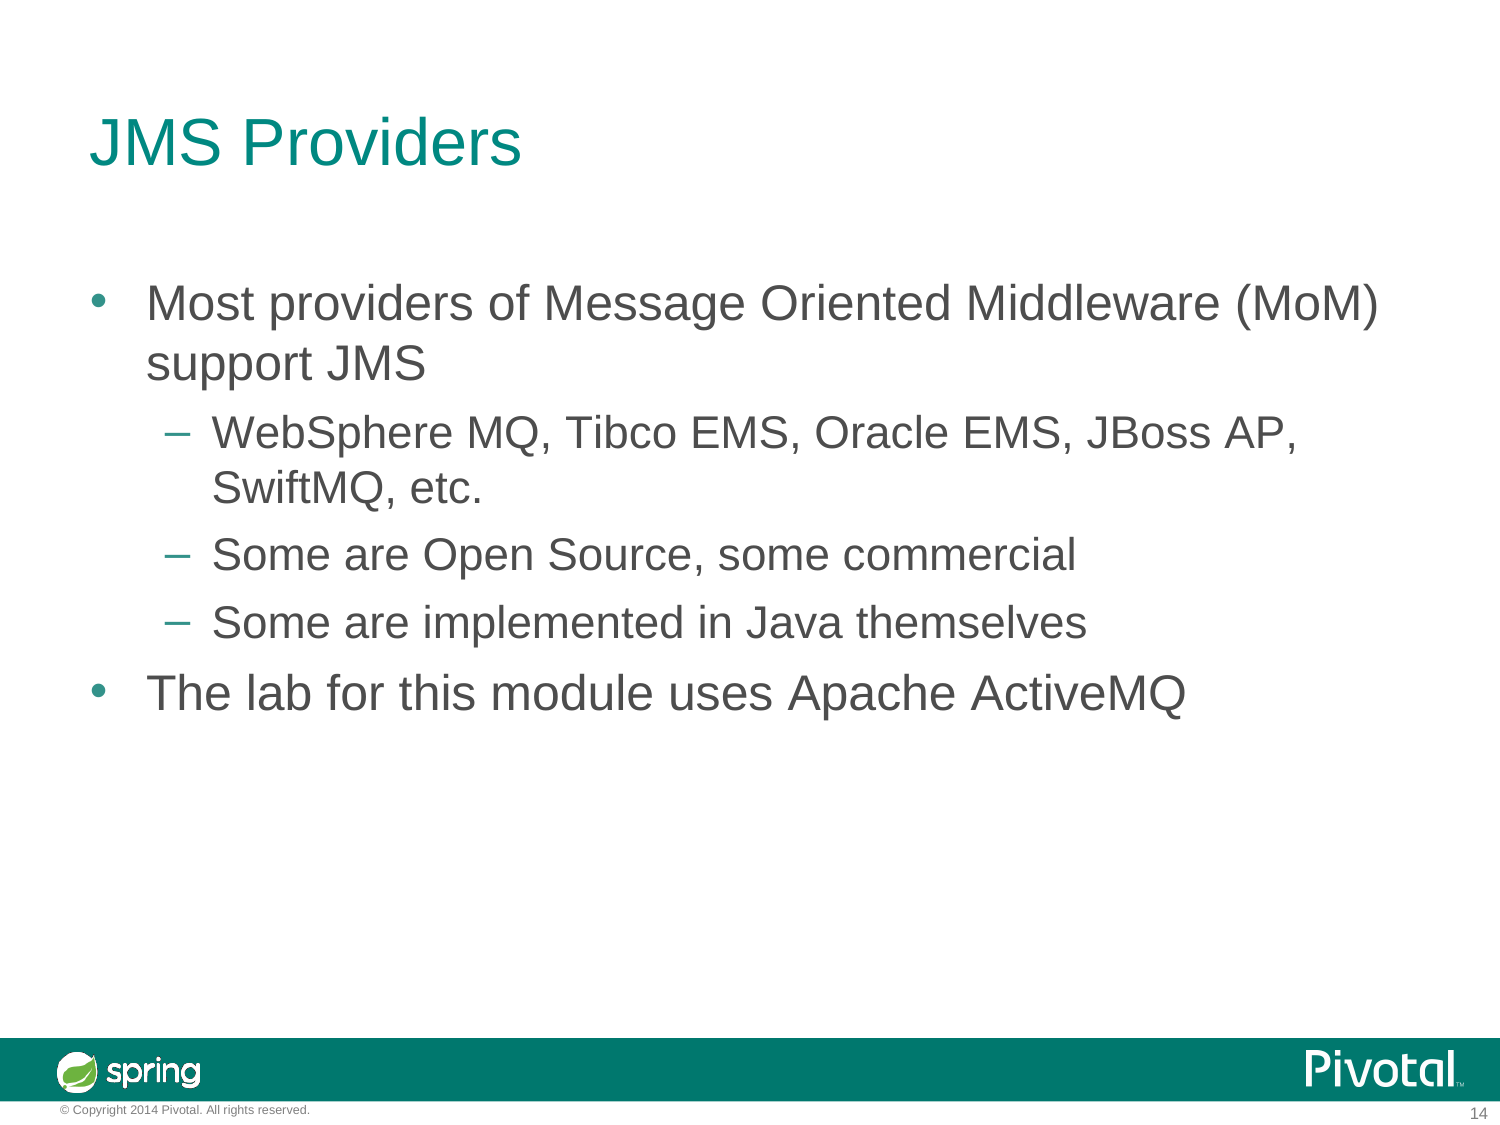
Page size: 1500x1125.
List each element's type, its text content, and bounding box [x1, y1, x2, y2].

title JMS Providers [75, 45, 1426, 233]
list Most providers of Message Oriented Middleware (MoM) support JMS WebSphere MQ, Tibco EMS, Oracle EMS, JBoss AP, SwiftMQ, etc. Some are Open Source, some commercial Some are implemented in Java themselves The lab for this module uses Apache ActiveMQ [75, 262, 1426, 1005]
picture [32, 1041, 210, 1103]
picture [1306, 1050, 1464, 1087]
